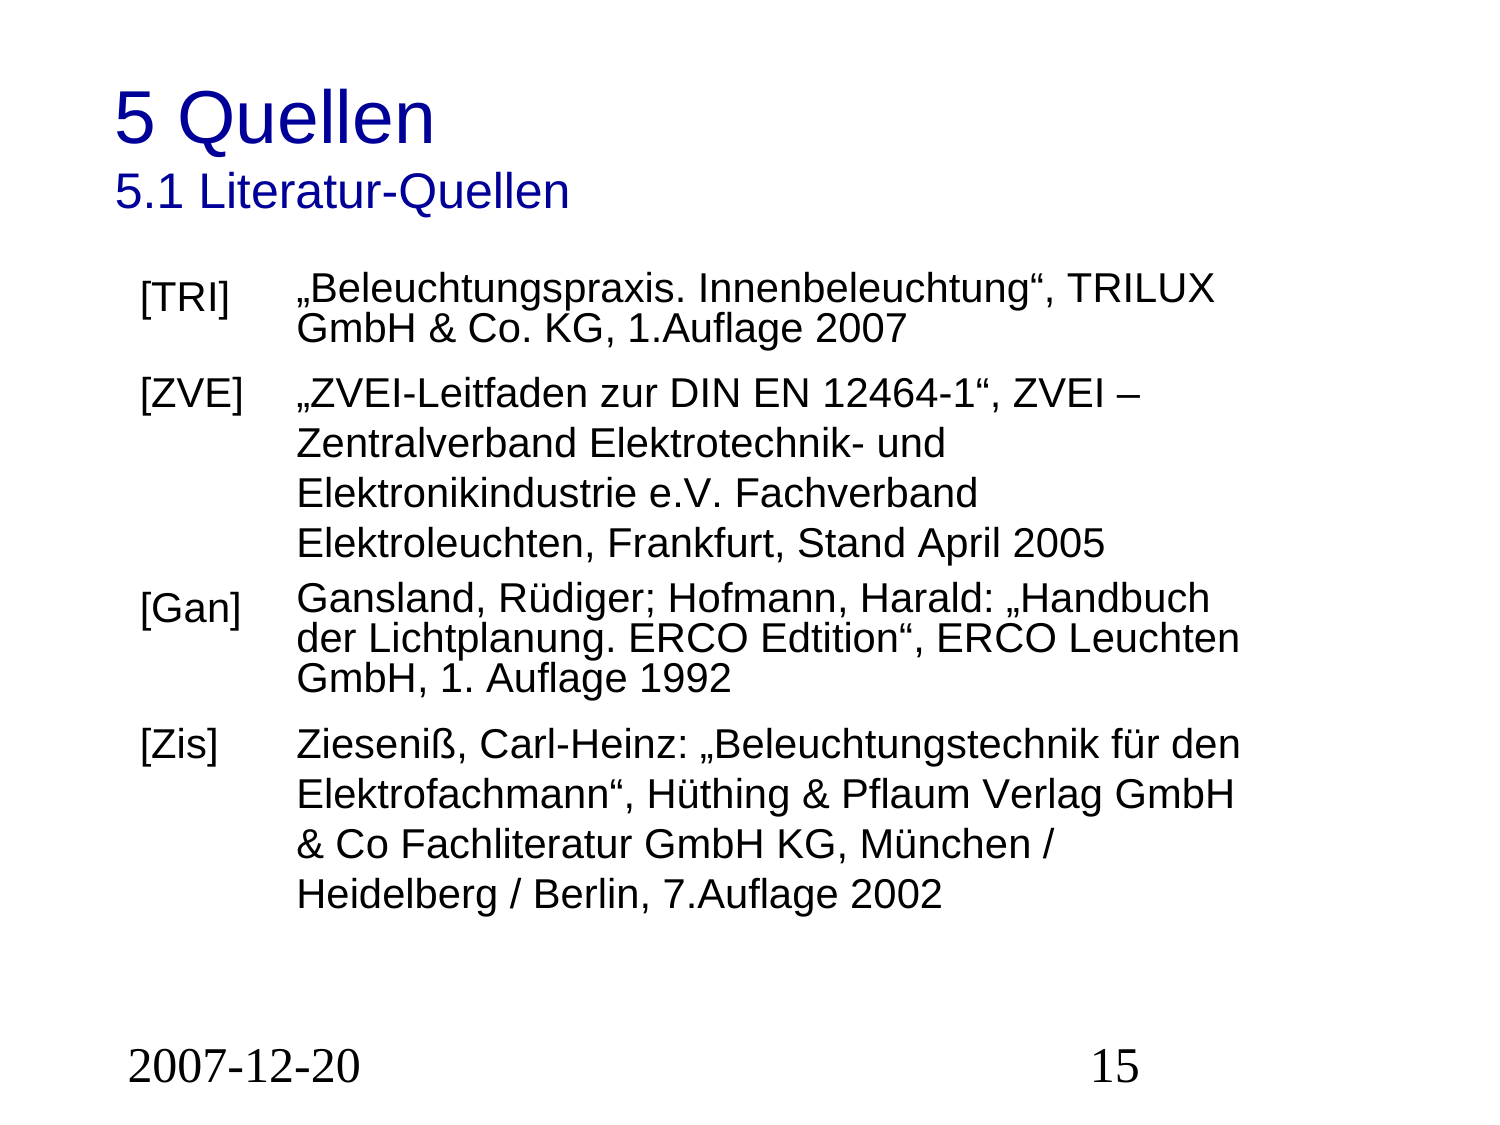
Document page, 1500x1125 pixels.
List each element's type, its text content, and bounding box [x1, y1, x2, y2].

table_cell Zieseniß, Carl-Heinz: „Beleuchtungstechnik für den Elektrofachmann“, Hüthing & Pflaum Verlag GmbH & Co Fachliteratur GmbH KG, München / Heidelberg / Berlin, 7.Auflage 2002 [282, 709, 1262, 924]
table_cell [Zis] [125, 709, 282, 924]
table_cell [Gan] [125, 573, 282, 709]
table_cell Gansland, Rüdiger; Hofmann, Harald: „Handbuch der Lichtplanung. ERCO Edtition“, ERCO Leuchten GmbH, 1. Auflage 1992 [282, 573, 1262, 709]
table_header [TRI] [125, 262, 282, 358]
table_cell [ZVE] [125, 358, 282, 573]
title 5 Quellen 5.1 Literatur-Quellen [99, 49, 1375, 238]
table_cell „ZVEI-Leitfaden zur DIN EN 12464-1“, ZVEI – Zentralverband Elektrotechnik- und Elektronikindustrie e.V. Fachverband Elektroleuchten, Frankfurt, Stand April 2005 [282, 358, 1262, 573]
table_header „Beleuchtungspraxis. Innenbeleuchtung“, TRILUX GmbH & Co. KG, 1.Auflage 2007 [282, 262, 1262, 358]
